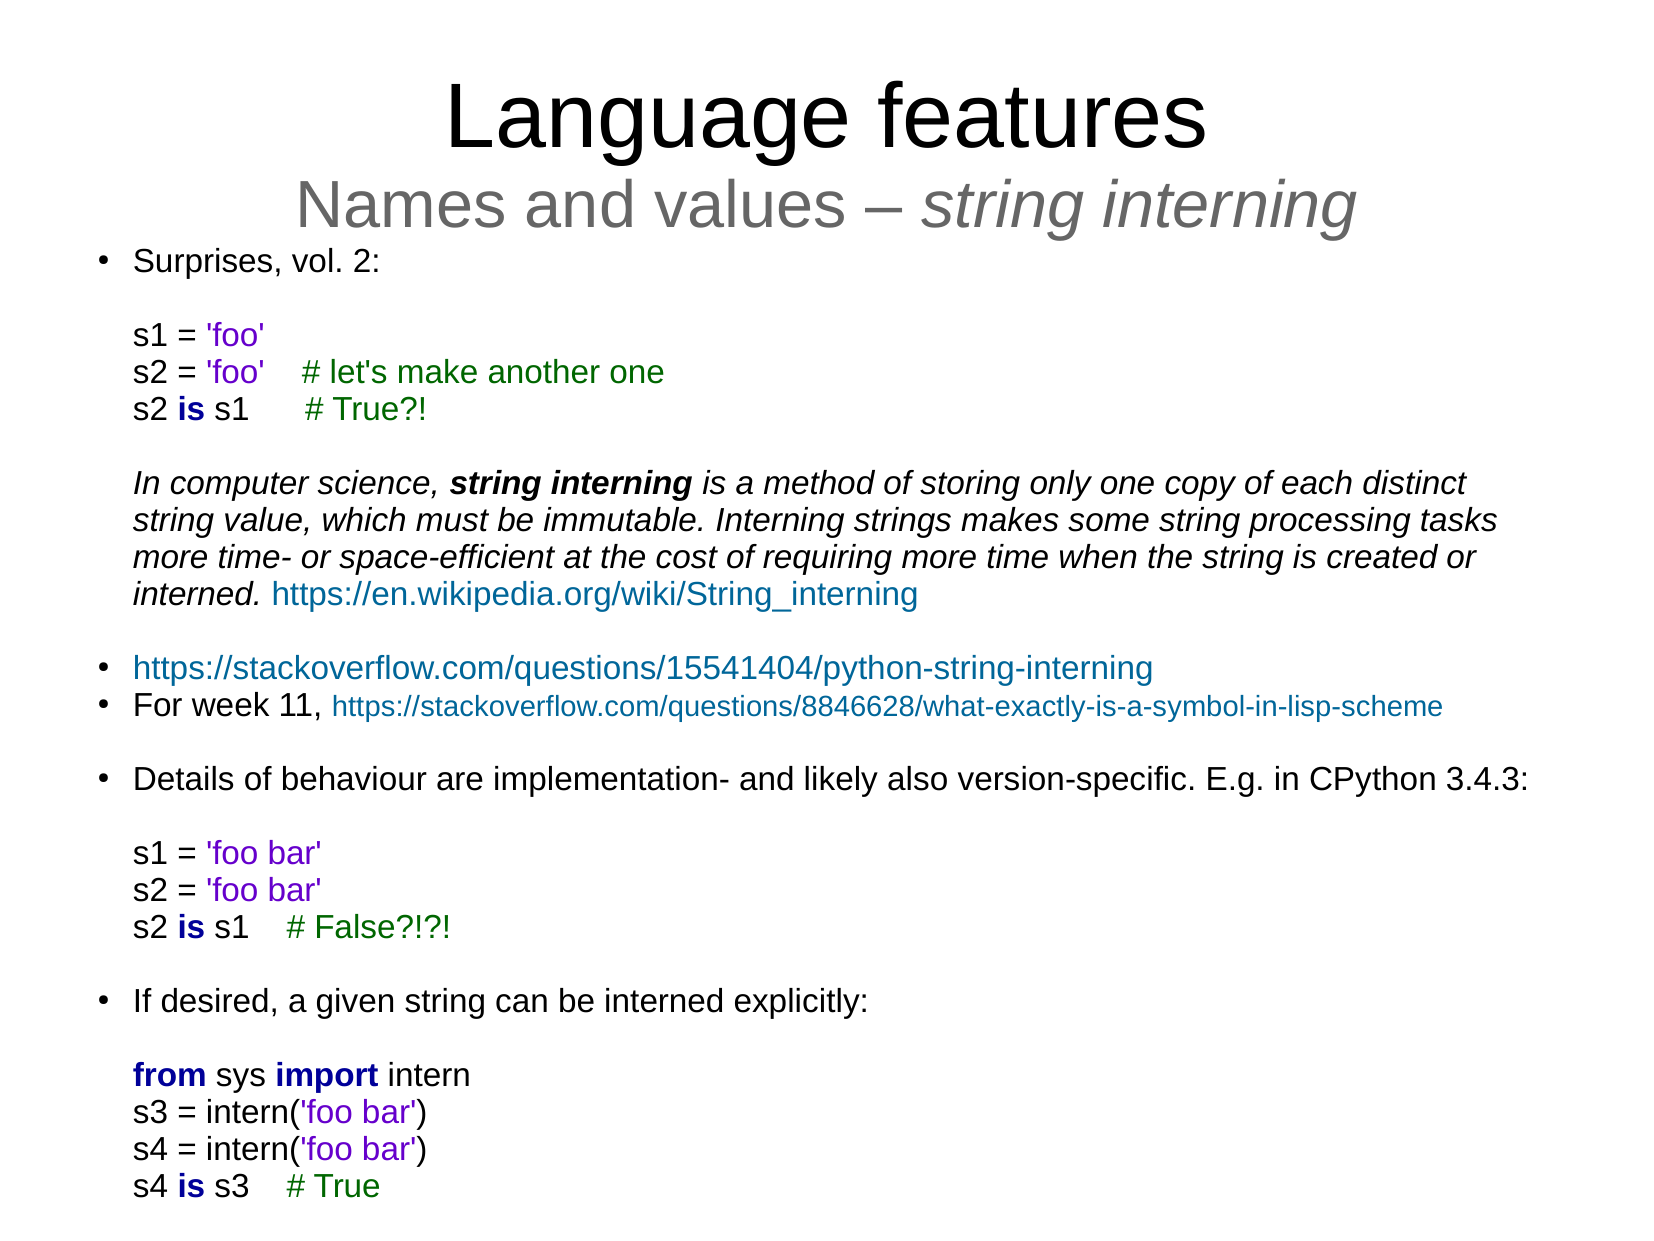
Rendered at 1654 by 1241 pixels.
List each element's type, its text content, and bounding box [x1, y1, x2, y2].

title Language features Names and values – string interning [82, 49, 1571, 257]
text_box Surprises, vol. 2: s1 = 'foo' s2 = 'foo' # let's make another one s2 is s1 # True?! In computer science, string interning is a method of storing only one copy of each distinct string value, which must be immutable. Interning strings makes some string processing tasks more time- or space-efficient at the cost of requiring more time when the string is created or interned. https://en.wikipedia.org/wiki/String_interning https://stackoverflow.com/questions/15541404/python-string-interning For week 11, https://stackoverflow.com/questions/8846628/what-exactly-is-a-symbol-in-lisp-scheme Details of behaviour are implementation- and likely also version-specific. E.g. in CPython 3.4.3: s1 = 'foo bar' s2 = 'foo bar' s2 is s1 # False?!?! If desired, a given string can be interned explicitly: from sys import intern s3 = intern('foo bar') s4 = intern('foo bar') s4 is s3 # True [82, 234, 1561, 1241]
